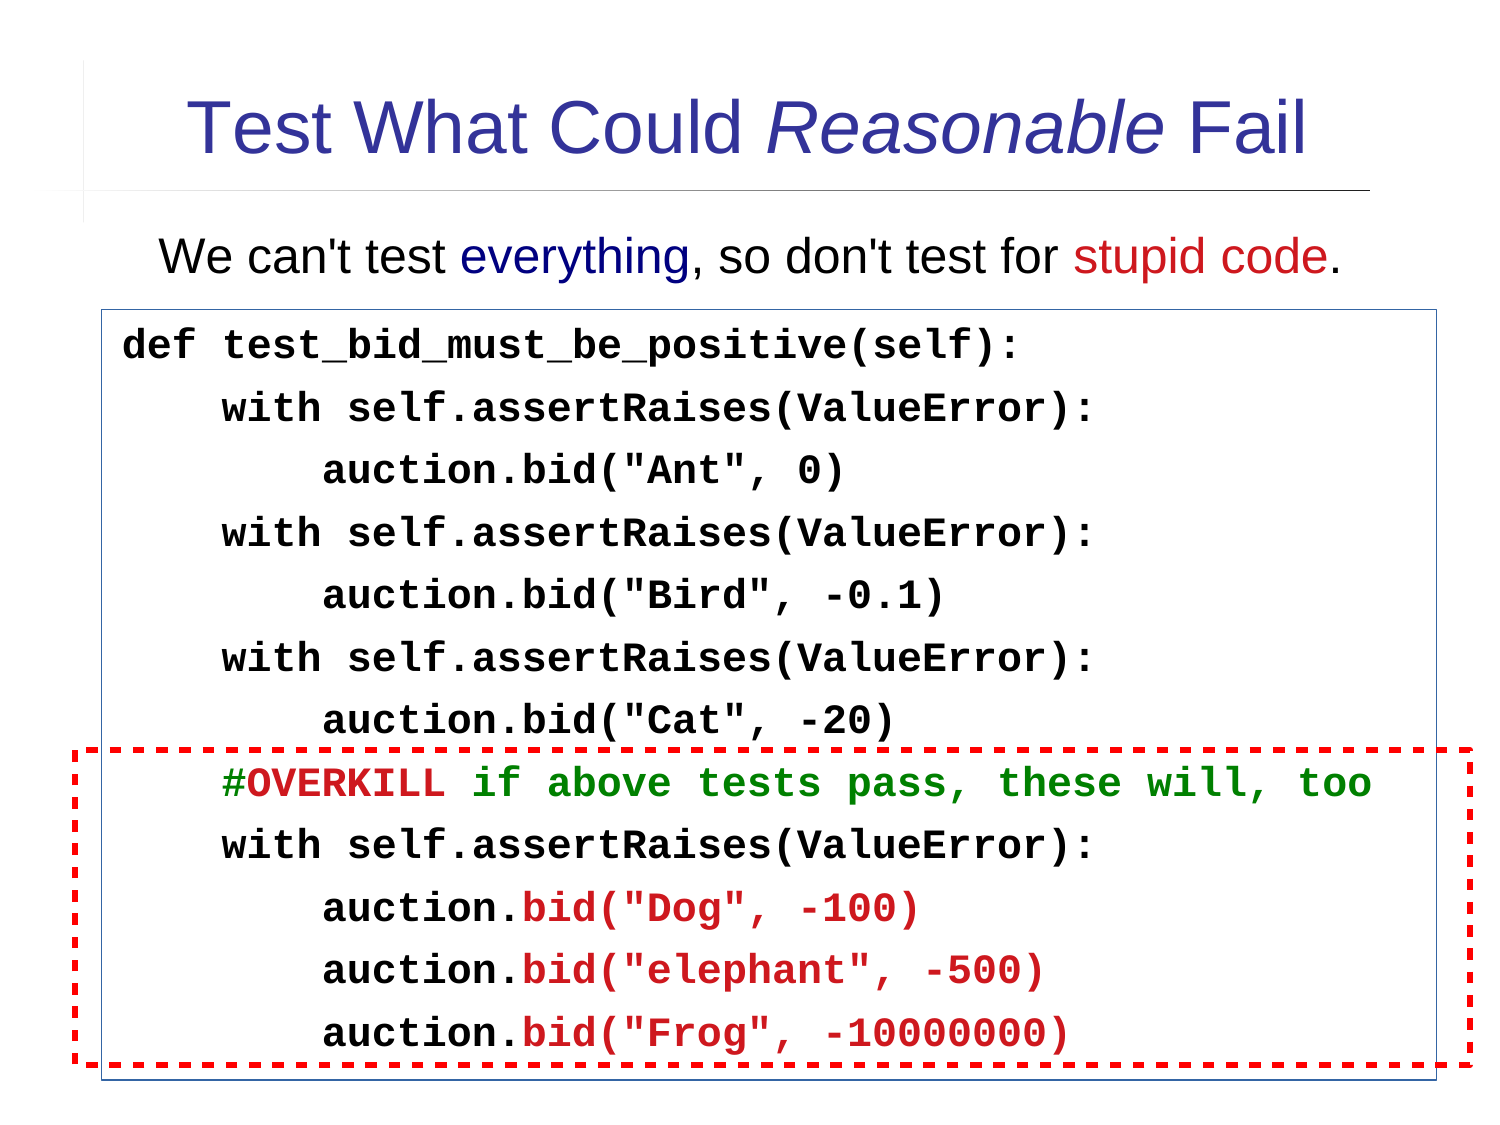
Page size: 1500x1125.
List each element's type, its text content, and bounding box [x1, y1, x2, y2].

list We can't test everything, so don't test for stupid code. [90, 216, 1406, 312]
text_box def test_bid_must_be_positive(self): with self.assertRaises(ValueError): auction.bid("Ant", 0) with self.assertRaises(ValueError): auction.bid("Bird", -0.1) with self.assertRaises(ValueError): auction.bid("Cat", -20) #OVERKILL if above tests pass, these will, too with self.assertRaises(ValueError): auction.bid("Dog", -100) auction.bid("elephant", -500) auction.bid("Frog", -10000000) [101, 309, 1437, 1081]
title Test What Could Reasonable Fail [100, 42, 1395, 205]
